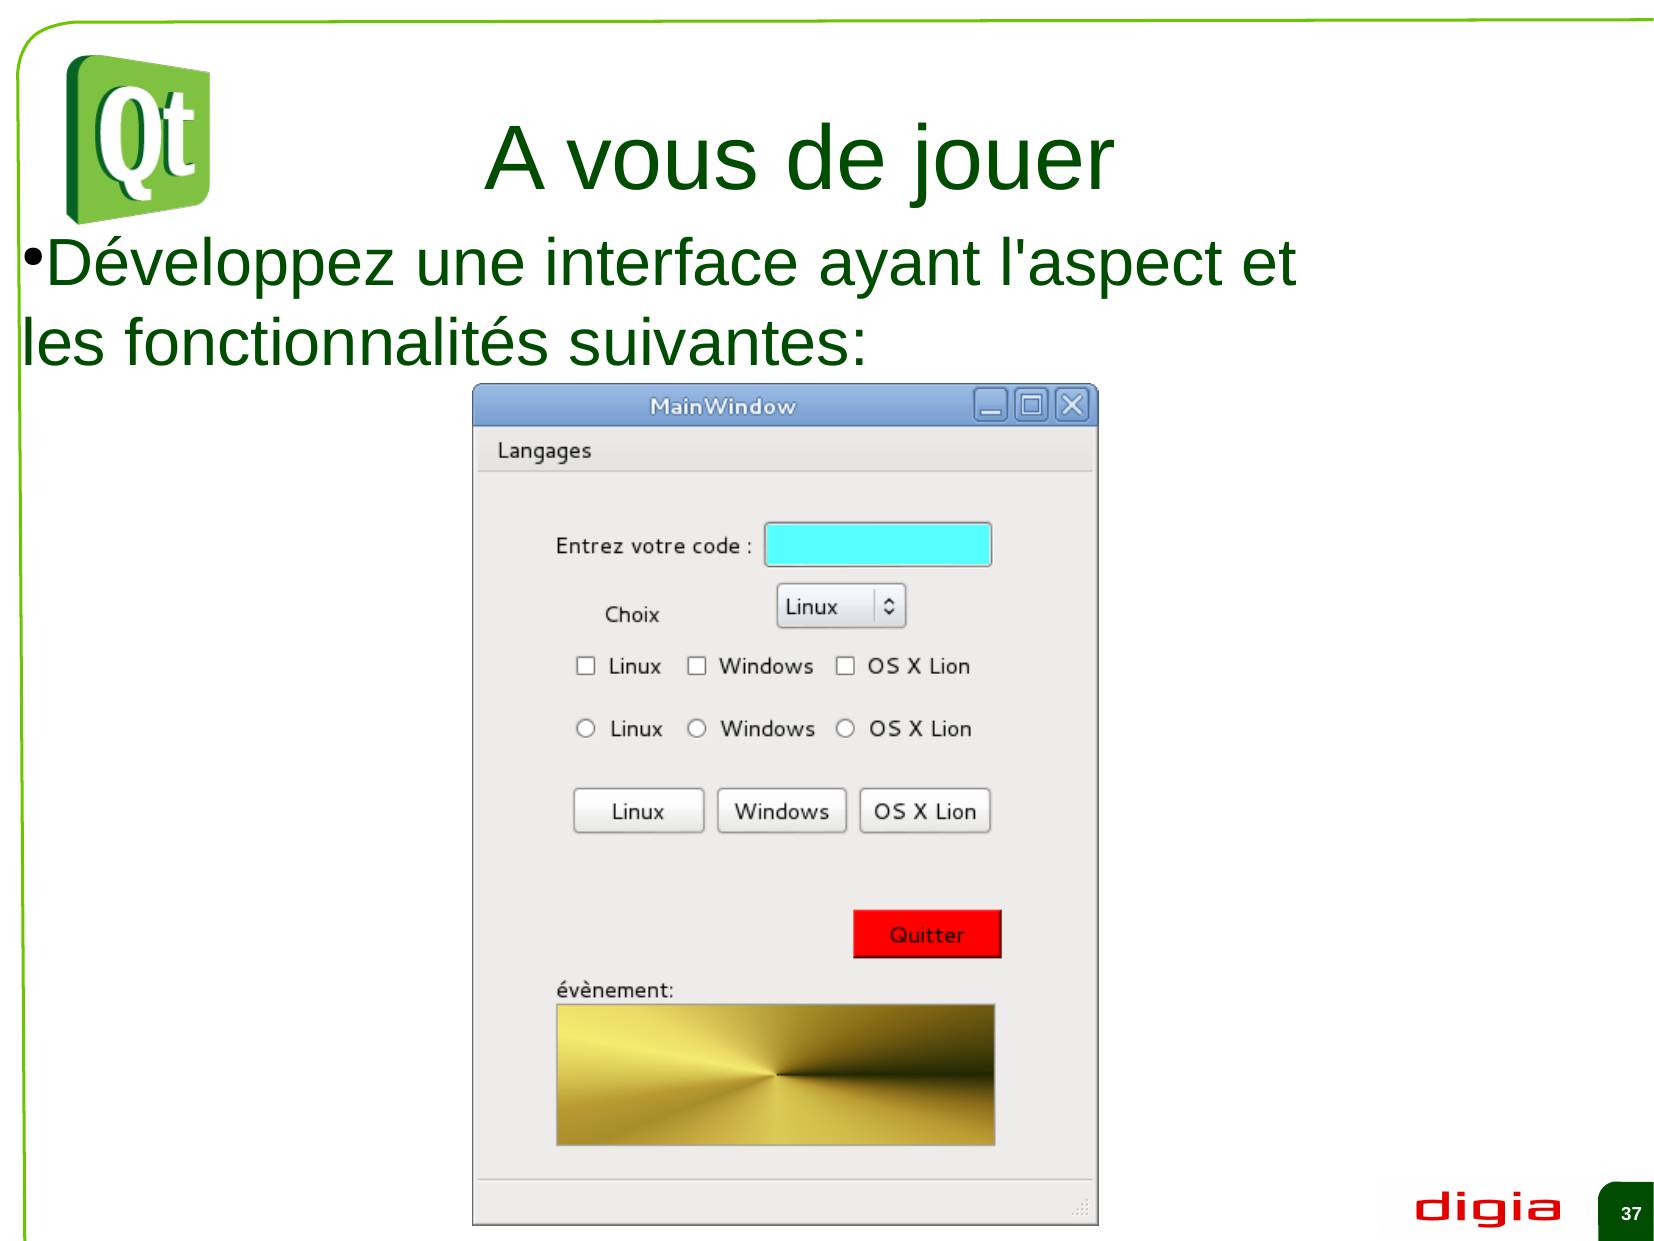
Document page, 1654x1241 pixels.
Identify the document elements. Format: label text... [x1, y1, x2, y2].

picture [472, 383, 1099, 1226]
list Développez une interface ayant l'aspect et les fonctionnalités suivantes: [21, 218, 1340, 1037]
title A vous de jouer [263, 49, 1339, 218]
